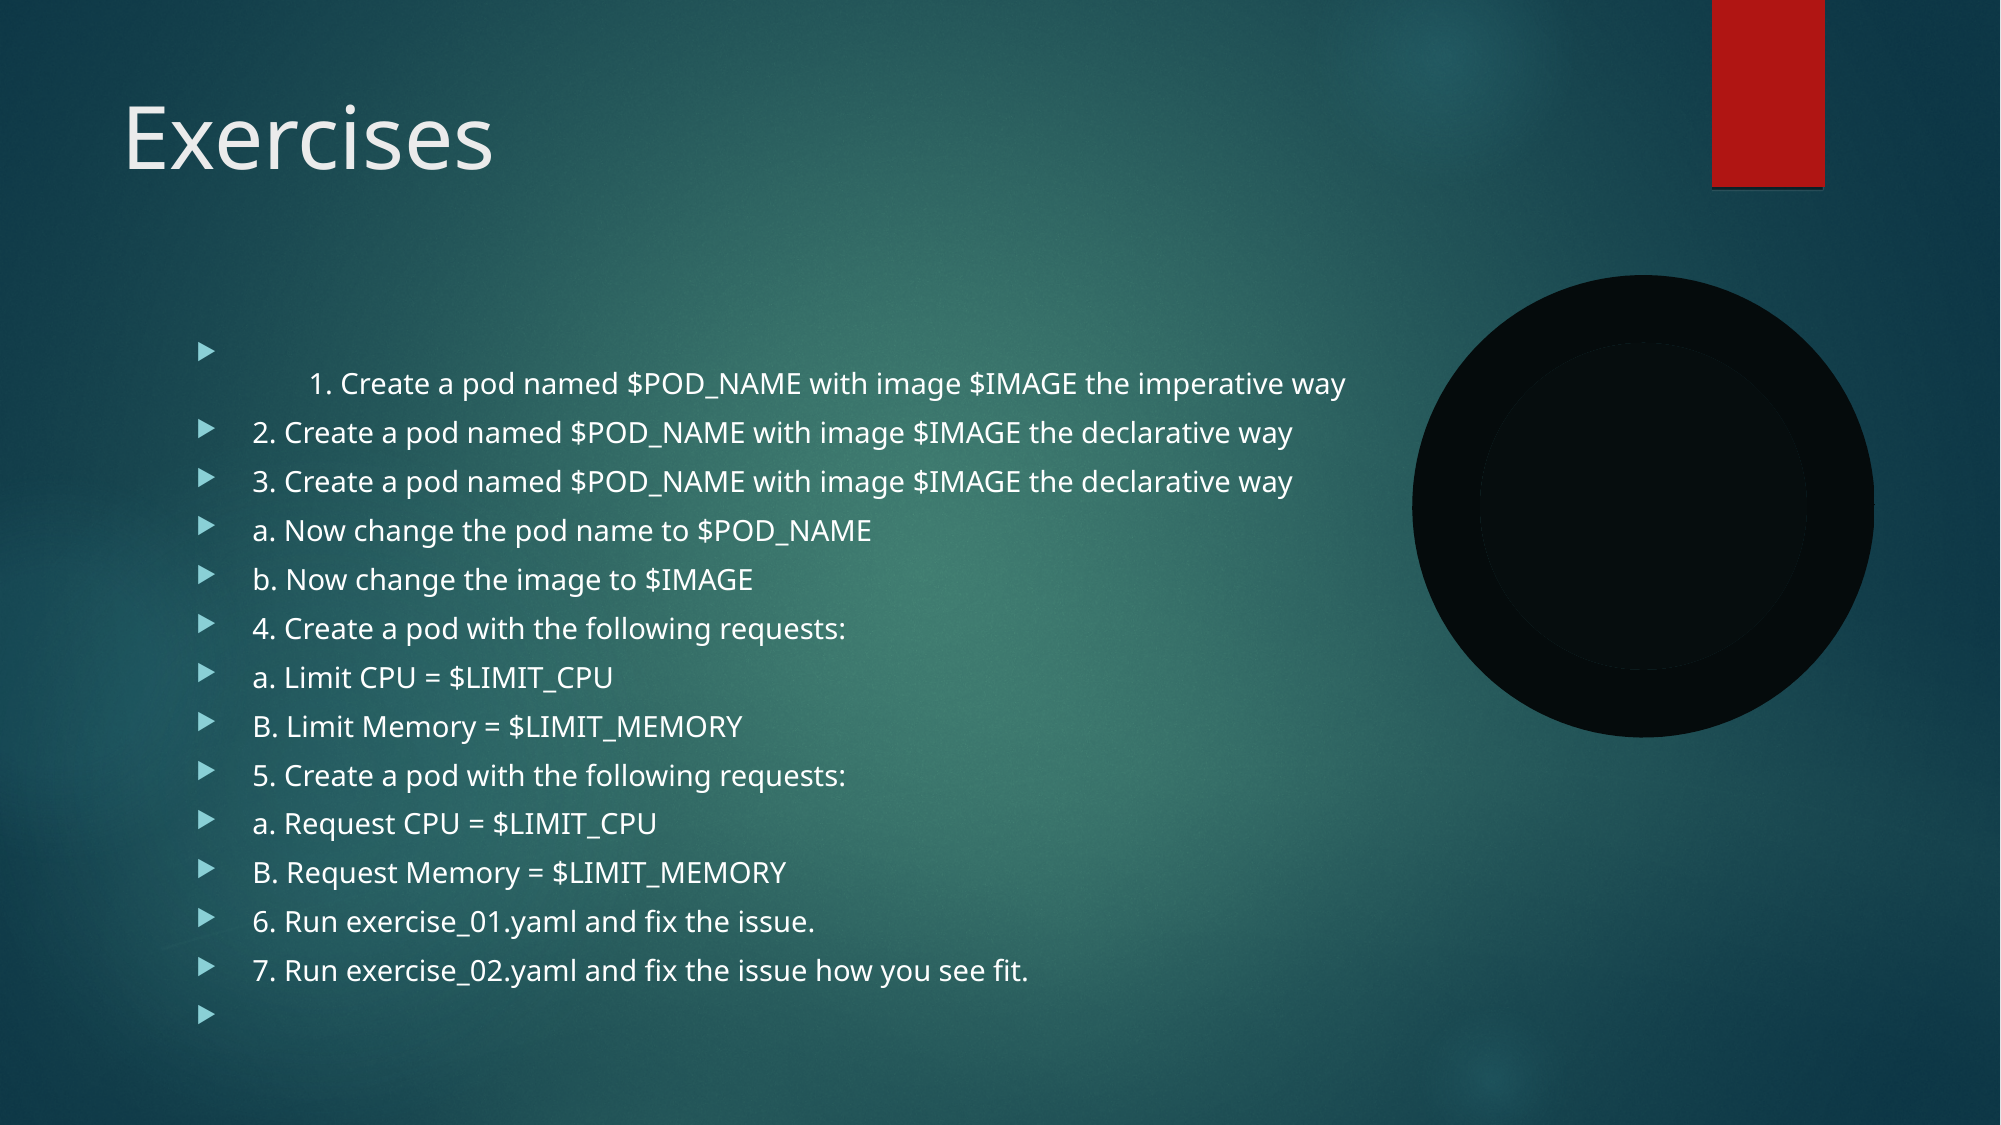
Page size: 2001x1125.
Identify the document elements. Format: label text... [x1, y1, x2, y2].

list 1. Create a pod named $POD_NAME with image $IMAGE the imperative way 2. Create a pod named $POD_NAME with image $IMAGE the declarative way 3. Create a pod named $POD_NAME with image $IMAGE the declarative way a. Now change the pod name to $POD_NAME b. Now change the image to $IMAGE 4. Create a pod with the following requests: a. Limit CPU = $LIMIT_CPU B. Limit Memory = $LIMIT_MEMORY 5. Create a pod with the following requests: a. Request CPU = $LIMIT_CPU B. Request Memory = $LIMIT_MEMORY 6. Run exercise_01.yaml and fix the issue. 7. Run exercise_02.yaml and fix the issue how you see fit. [181, 336, 1649, 1026]
title Exercises [106, 74, 1649, 305]
